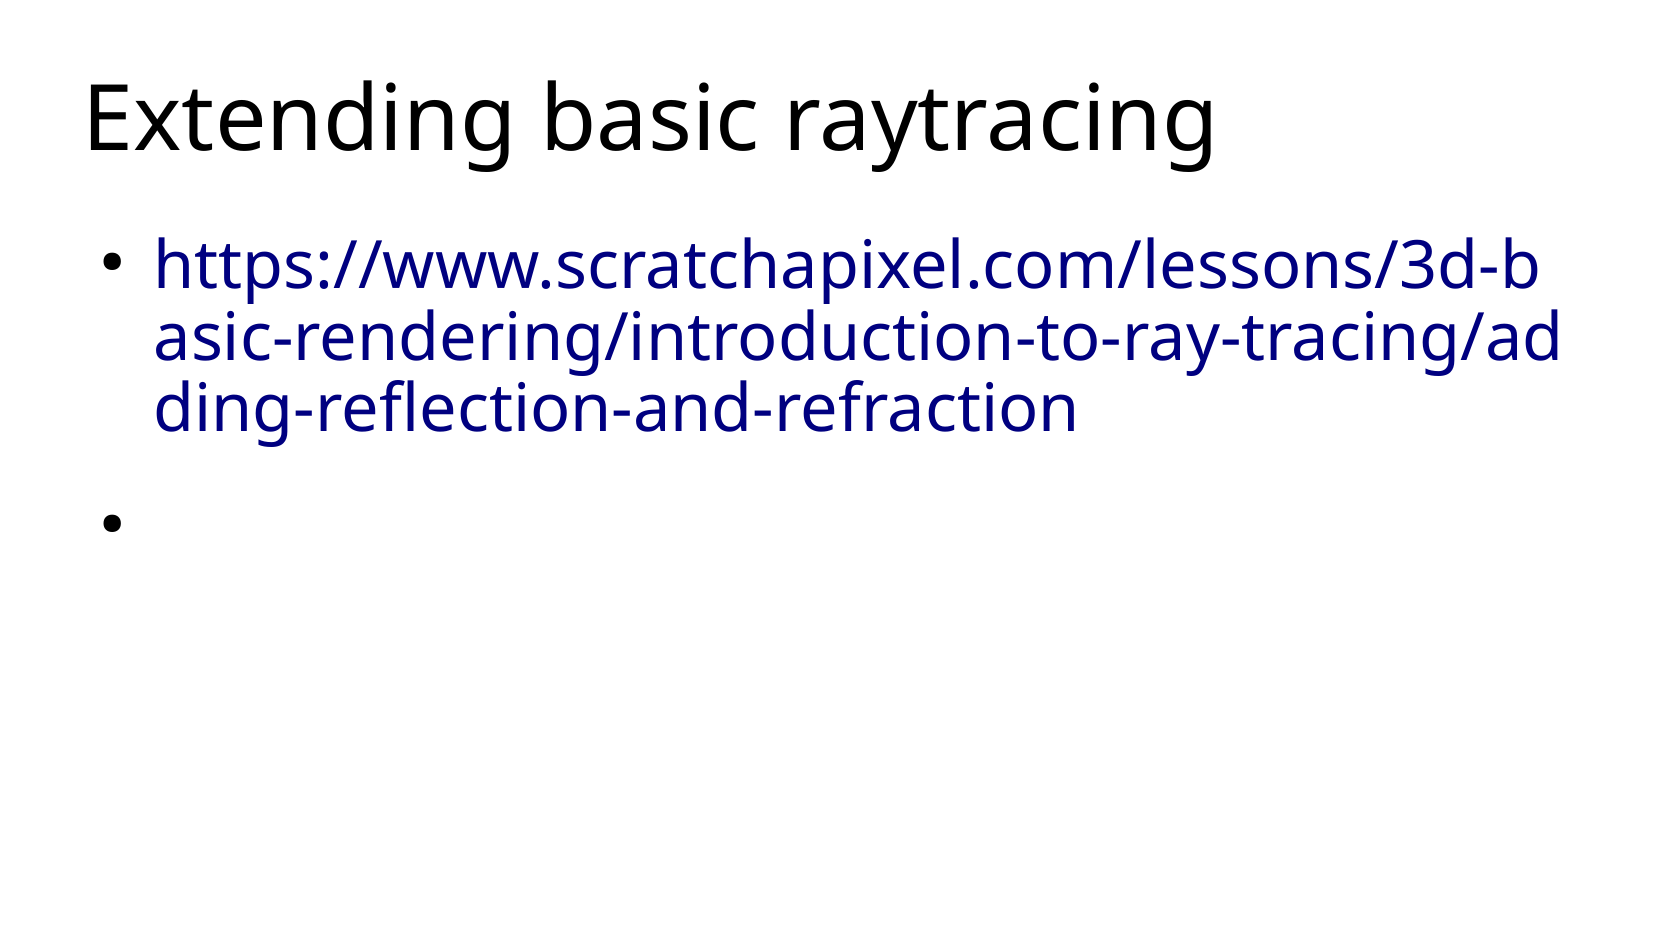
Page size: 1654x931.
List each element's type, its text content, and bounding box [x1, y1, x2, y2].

title Extending basic raytracing [82, 37, 1571, 193]
list https://www.scratchapixel.com/lessons/3d-basic-rendering/introduction-to-ray-tracing/adding-reflection-and-refraction [82, 217, 1571, 758]
